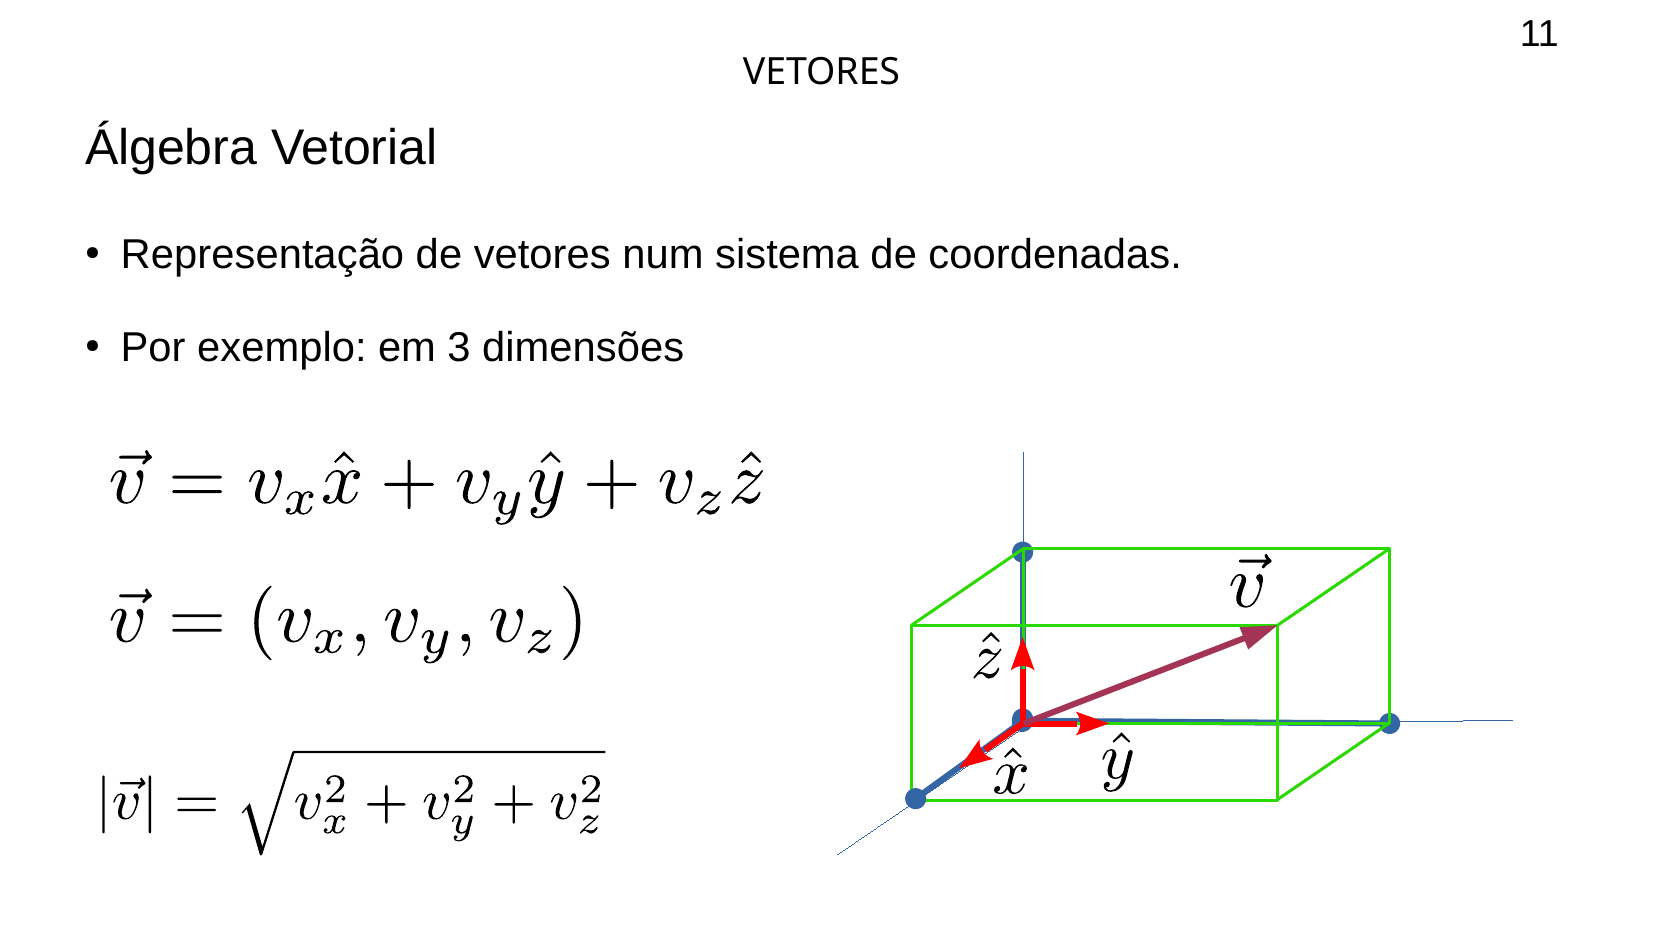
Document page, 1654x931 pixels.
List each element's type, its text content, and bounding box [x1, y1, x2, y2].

picture [970, 631, 1002, 679]
picture [102, 582, 584, 667]
picture [992, 747, 1027, 795]
picture [1100, 732, 1133, 792]
text_box Álgebra Vetorial Representação de vetores num sistema de coordenadas. Por exemplo: em 3 dimensões [70, 112, 1613, 378]
text_box <number> [1505, 4, 1654, 75]
picture [102, 447, 766, 528]
picture [93, 748, 608, 858]
text_box VETORES [728, 11, 937, 93]
picture [1222, 550, 1275, 611]
